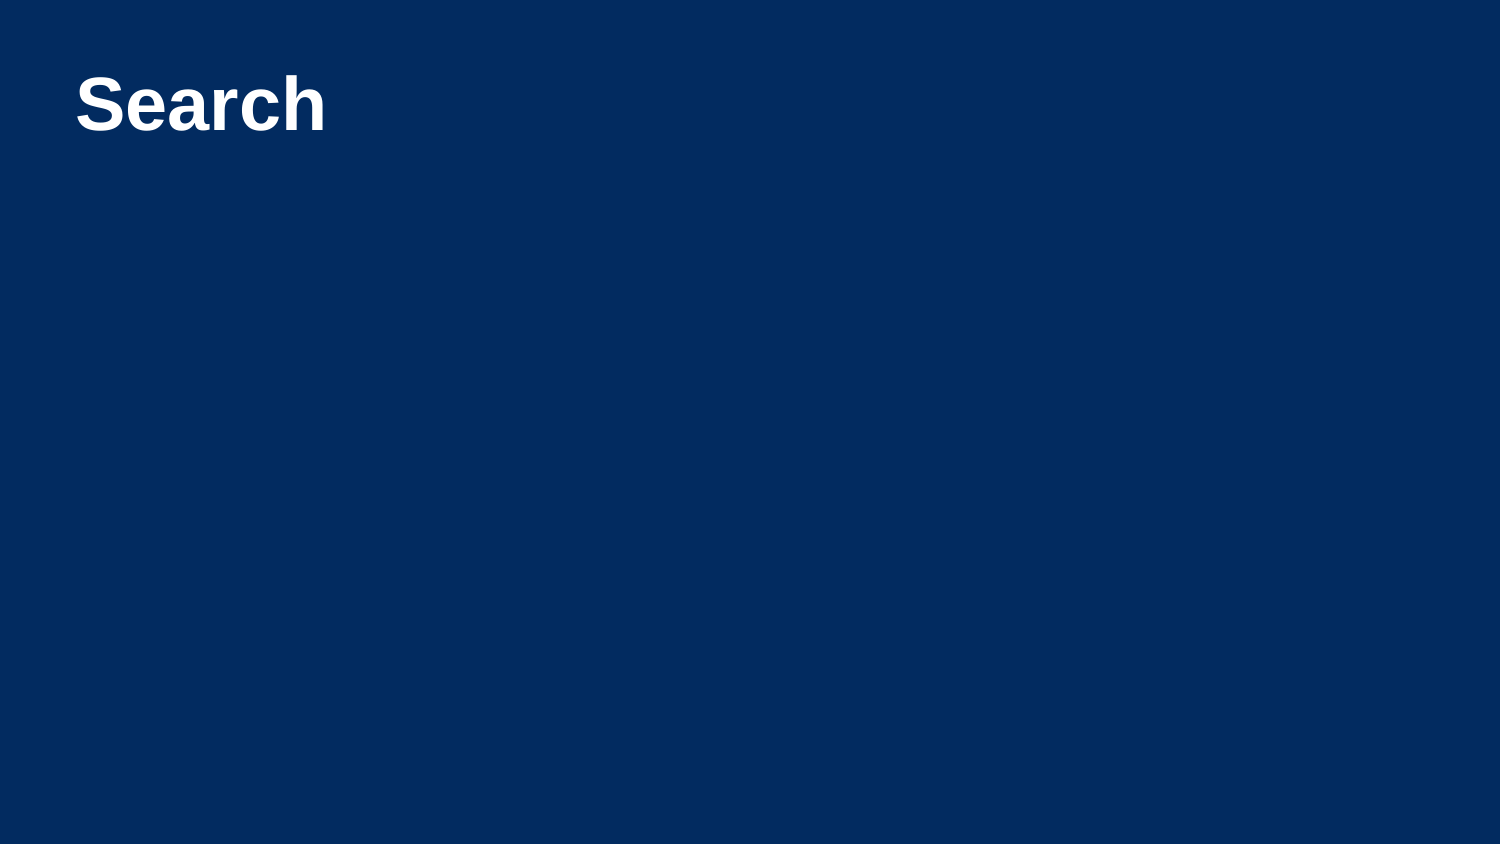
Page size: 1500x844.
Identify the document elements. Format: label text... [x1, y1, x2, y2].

title Search [74, 33, 1425, 175]
